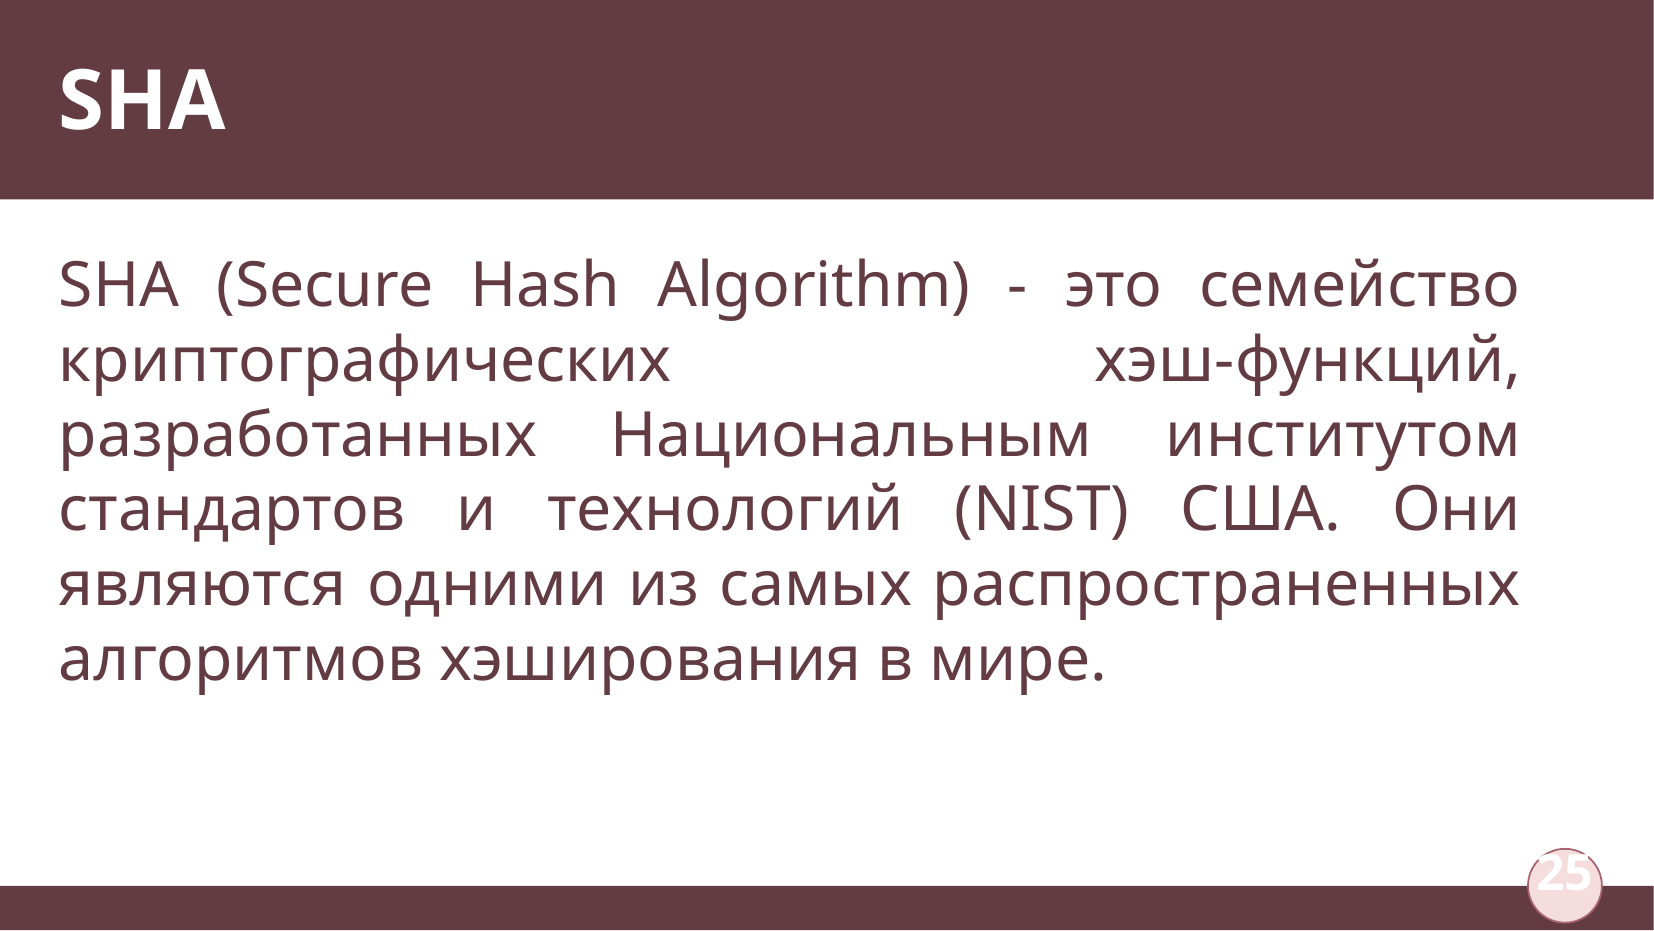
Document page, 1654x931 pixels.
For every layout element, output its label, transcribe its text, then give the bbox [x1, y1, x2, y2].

list SHA (Secure Hash Algorithm) - это семейство криптографических хэш-функций, разработанных Национальным институтом стандартов и технологий (NIST) США. Они являются одними из самых распространенных алгоритмов хэширования в мире. [59, 243, 1595, 769]
title SHA [59, 37, 1595, 155]
